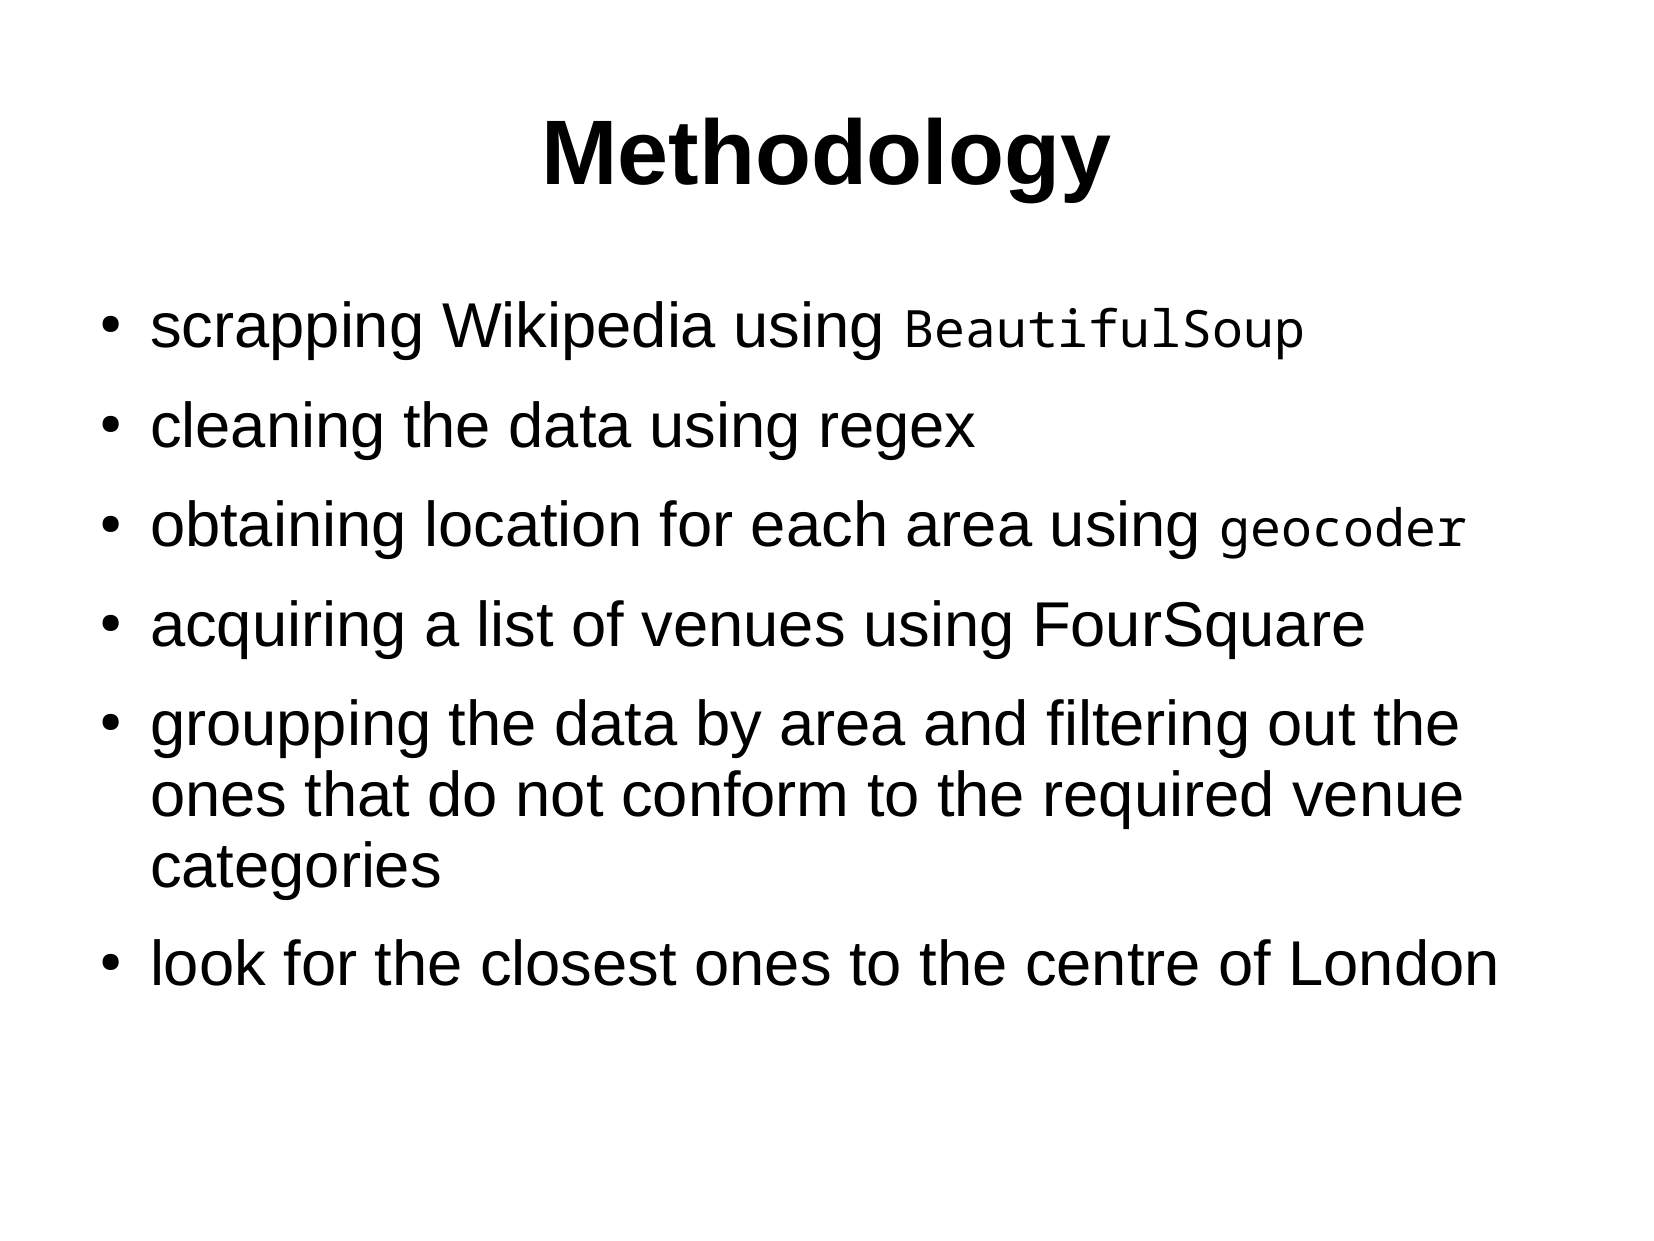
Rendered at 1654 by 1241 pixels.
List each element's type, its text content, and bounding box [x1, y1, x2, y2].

title Methodology [82, 49, 1571, 257]
list scrapping Wikipedia using BeautifulSoup cleaning the data using regex obtaining location for each area using geocoder acquiring a list of venues using FourSquare groupping the data by area and filtering out the ones that do not conform to the required venue categories look for the closest ones to the centre of London [82, 290, 1571, 1010]
